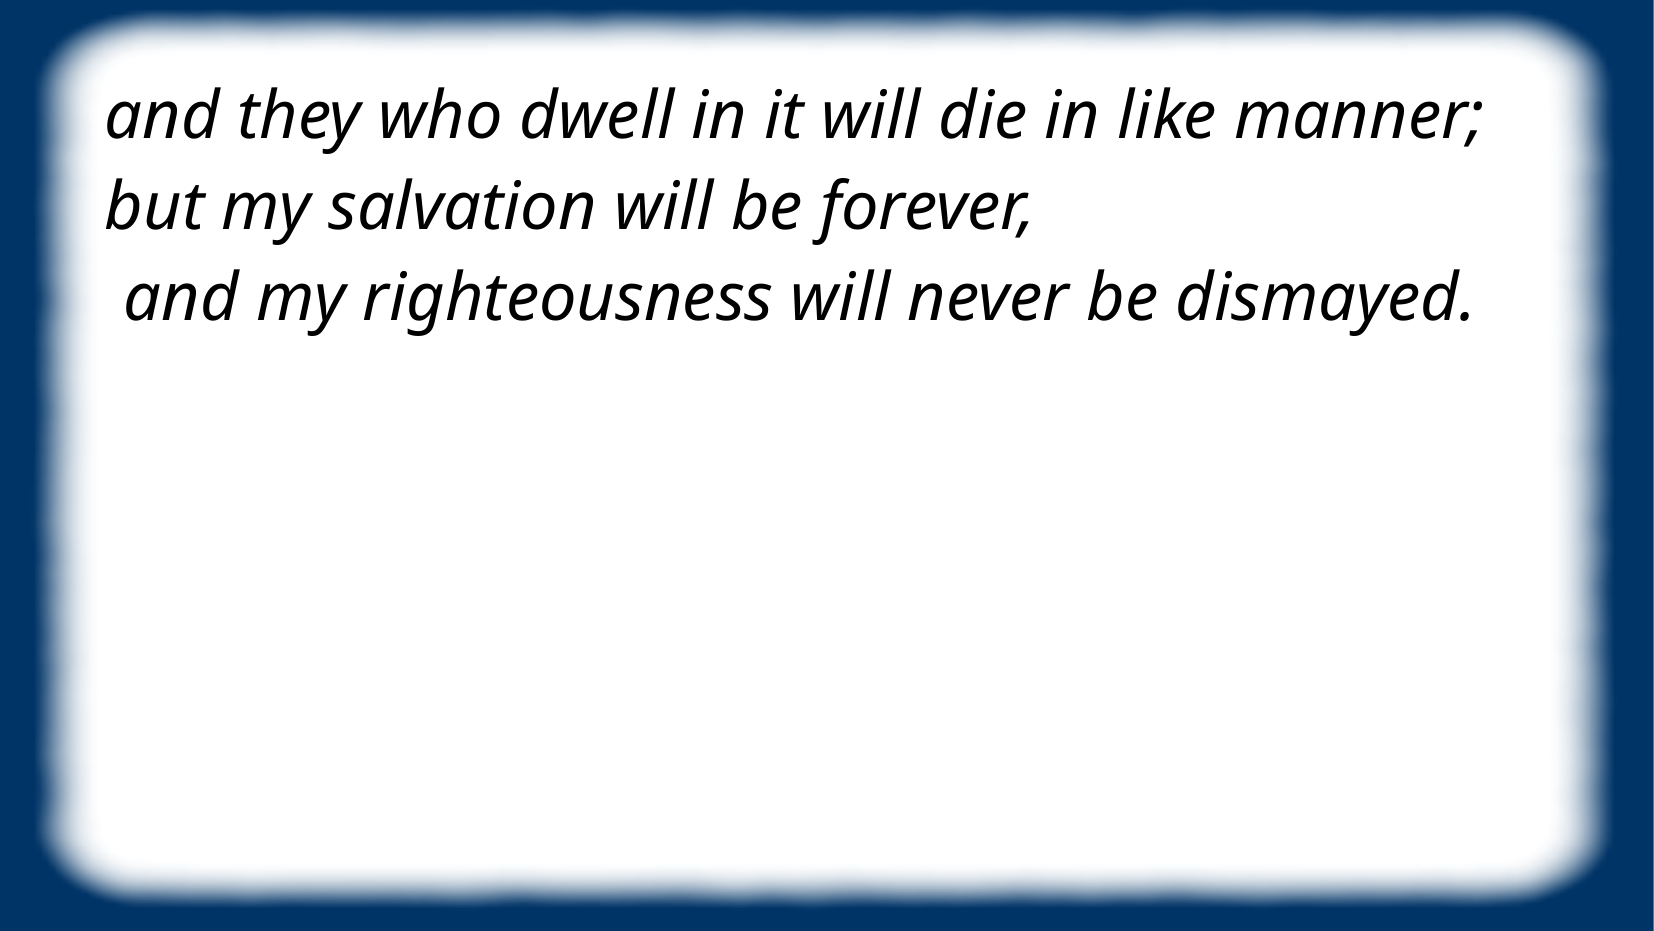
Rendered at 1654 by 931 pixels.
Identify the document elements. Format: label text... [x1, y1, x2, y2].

text_box and they who dwell in it will die in like manner; but my salvation will be forever, and my righteousness will never be dismayed. [90, 60, 1546, 430]
picture [0, 0, 1654, 931]
